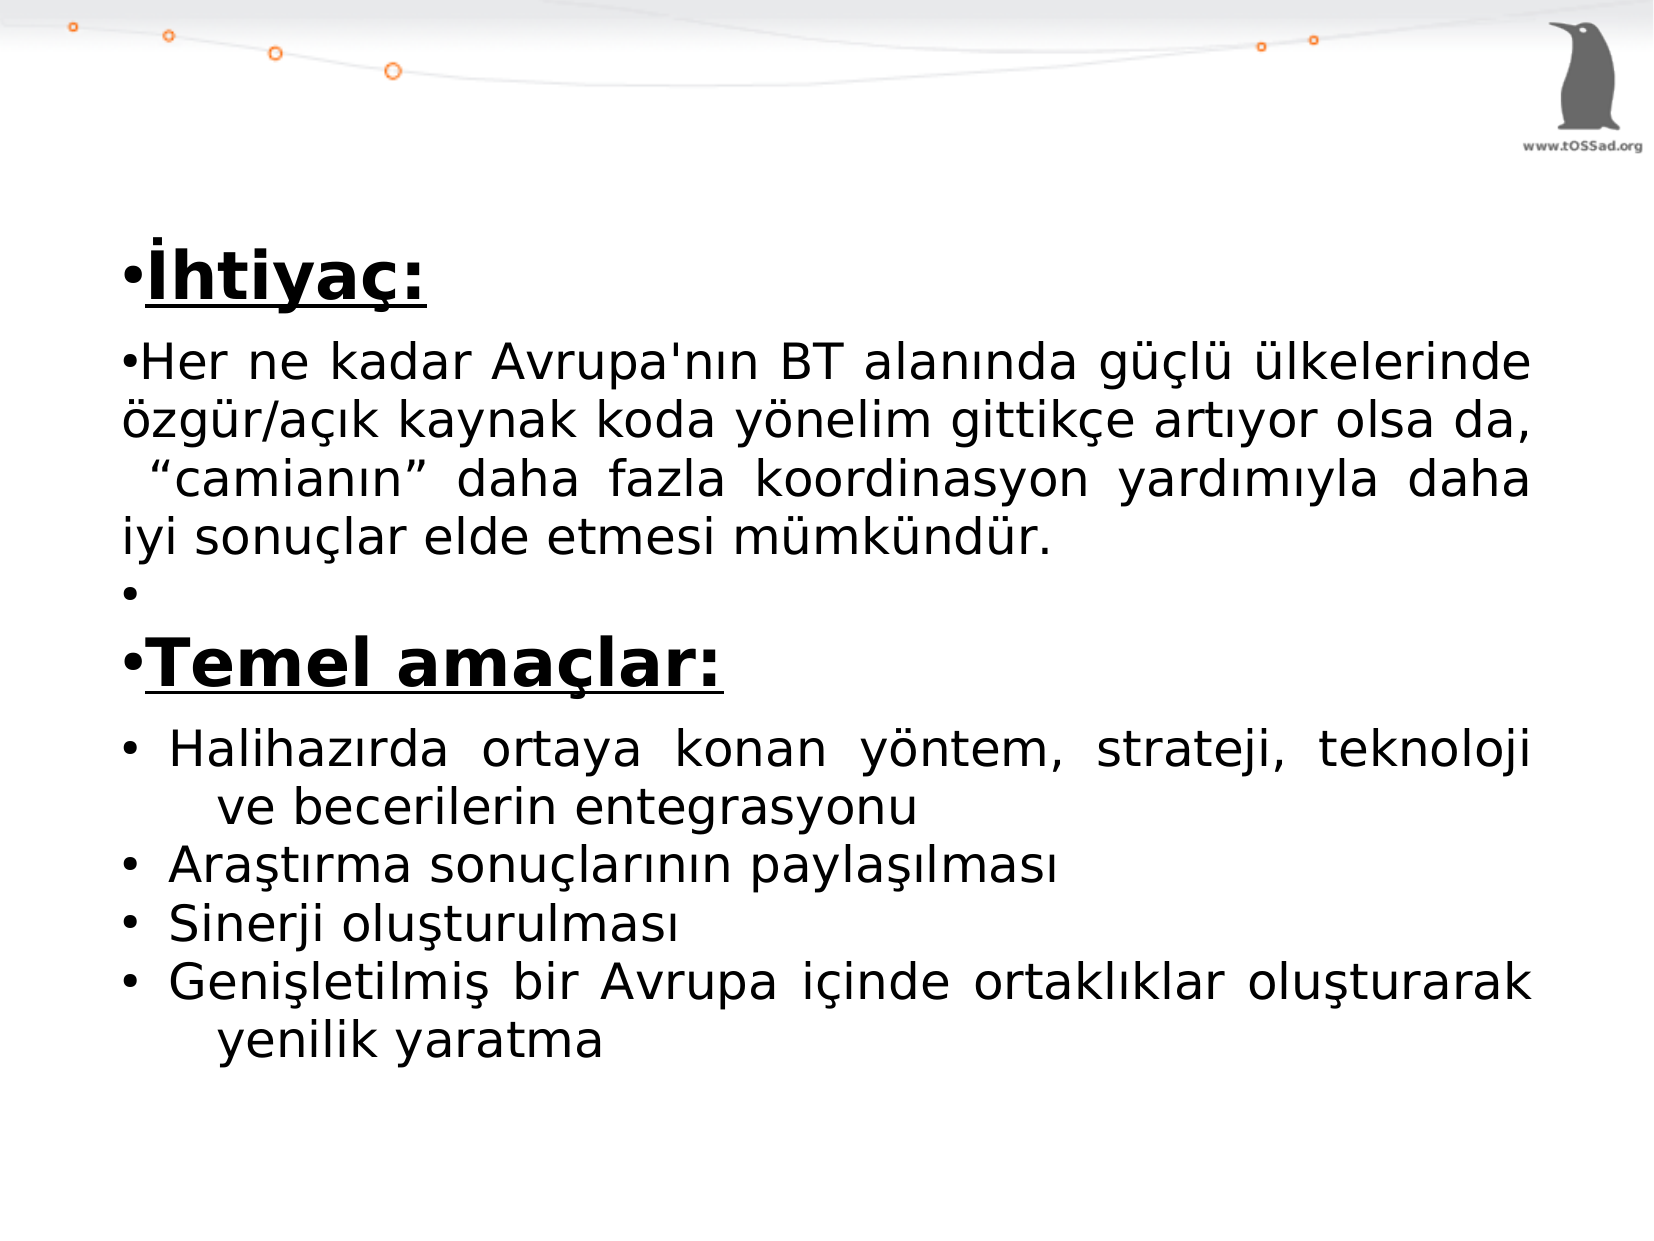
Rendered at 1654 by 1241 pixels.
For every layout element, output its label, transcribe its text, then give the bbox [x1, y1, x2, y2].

picture [0, 0, 1654, 157]
subtitle İhtiyaç: Her ne kadar Avrupa'nın BT alanında güçlü ülkelerinde özgür/açık kaynak koda yönelim gittikçe artıyor olsa da, “camianın” daha fazla koordinasyon yardımıyla daha iyi sonuçlar elde etmesi mümkündür. Temel amaçlar: Halihazırda ortaya konan yöntem, strateji, teknoloji ve becerilerin entegrasyonu Araştırma sonuçlarının paylaşılması Sinerji oluşturulması Genişletilmiş bir Avrupa içinde ortaklıklar oluşturarak yenilik yaratma [121, 179, 1534, 1128]
